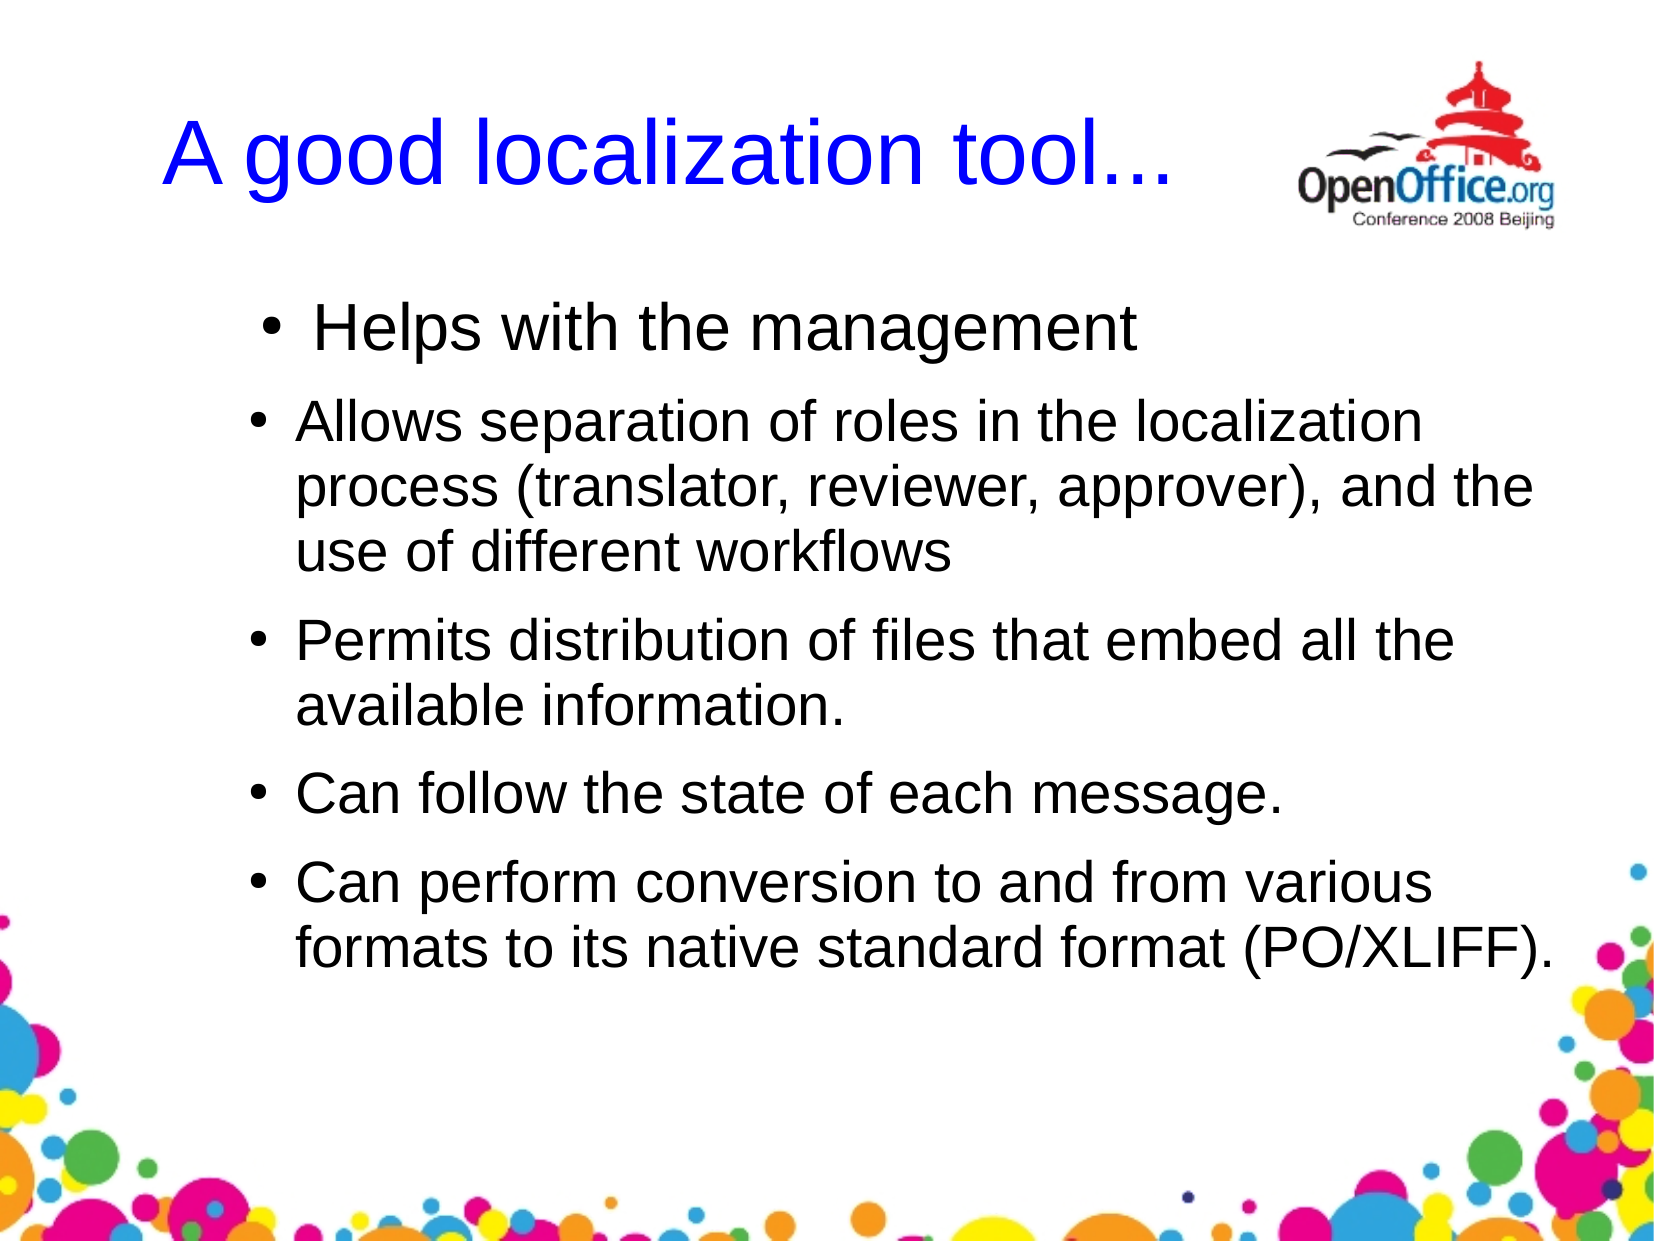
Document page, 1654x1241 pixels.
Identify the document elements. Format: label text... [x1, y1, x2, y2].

title A good localization tool... [82, 49, 1258, 257]
picture [0, 810, 1654, 1241]
picture [1285, 51, 1569, 250]
list Helps with the management Allows separation of roles in the localization process (translator, reviewer, approver), and the use of different workflows Permits distribution of files that embed all the available information. Can follow the state of each message. Can perform conversion to and from various formats to its native standard format (PO/XLIFF). [82, 290, 1571, 1094]
